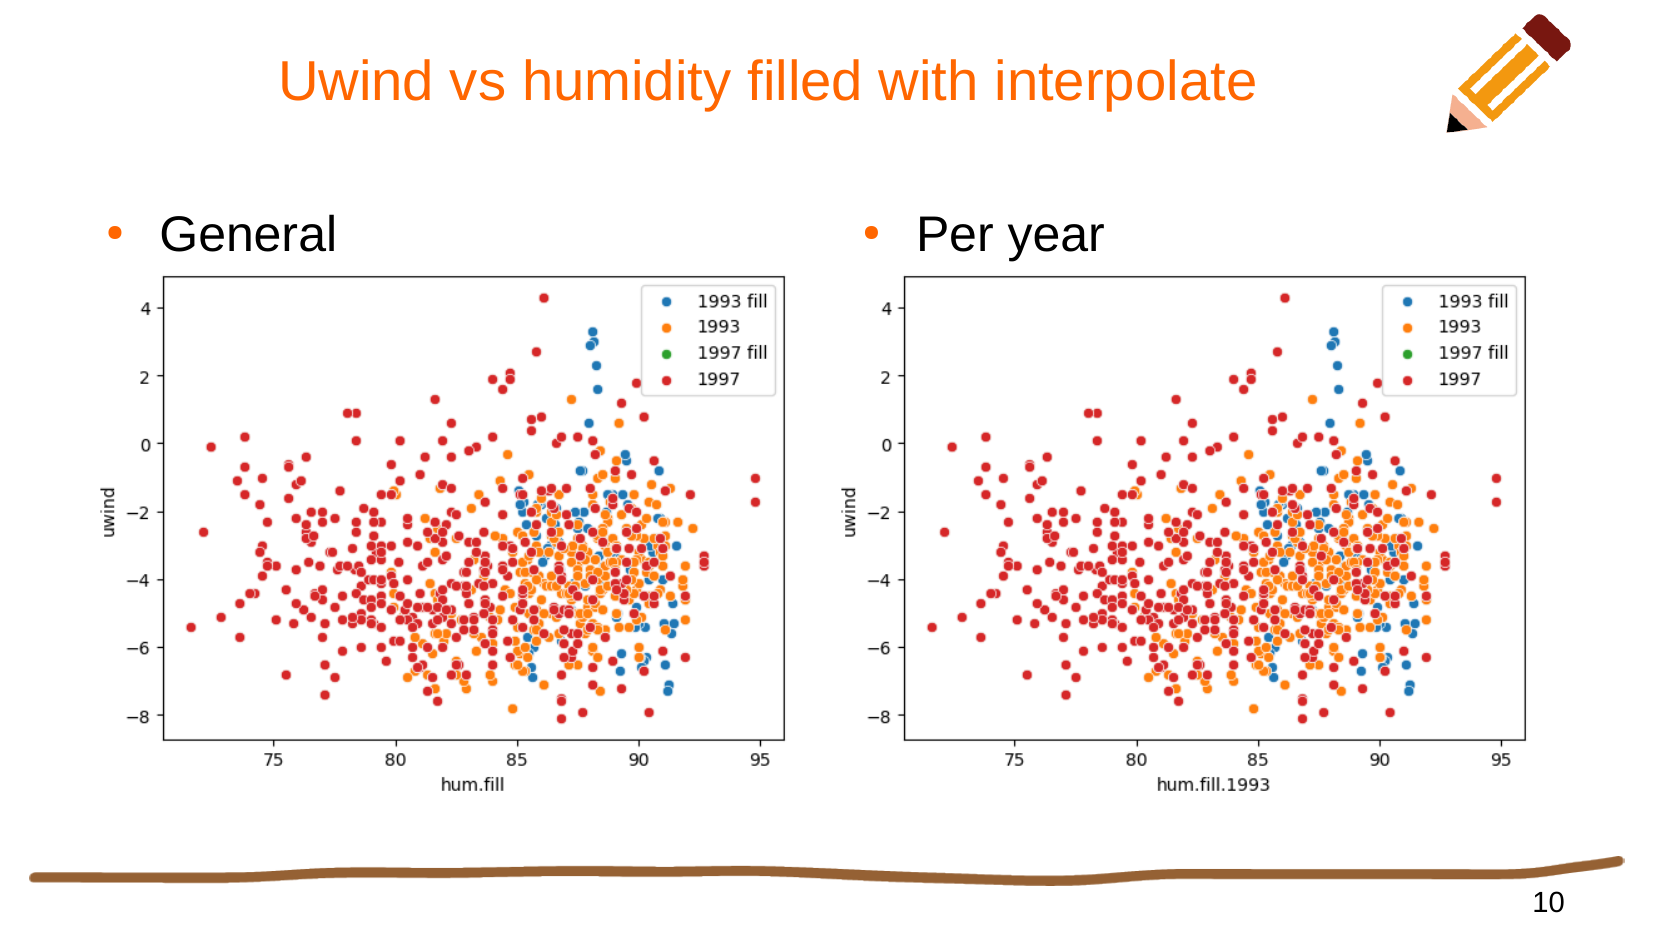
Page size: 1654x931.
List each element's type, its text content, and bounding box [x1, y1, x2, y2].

picture [1446, 14, 1571, 133]
title Uwind vs humidity filled with interpolate [88, 29, 1447, 133]
list Per year [845, 206, 1566, 266]
list General [88, 206, 809, 266]
picture [29, 856, 1625, 886]
picture [88, 265, 795, 806]
picture [829, 265, 1536, 806]
